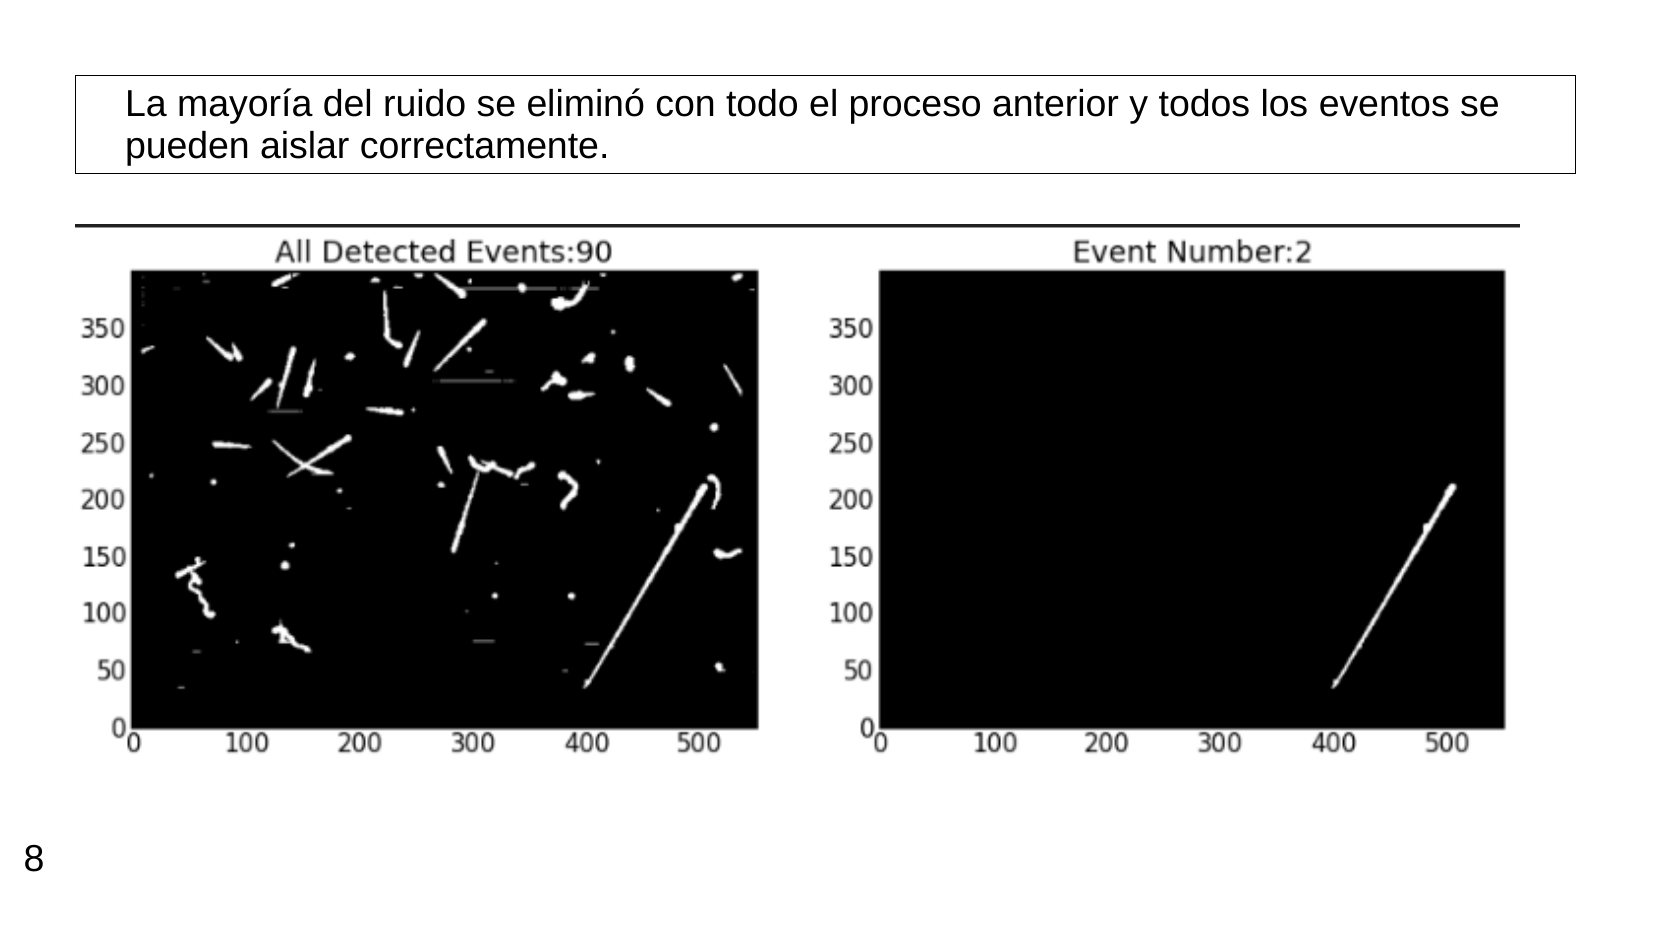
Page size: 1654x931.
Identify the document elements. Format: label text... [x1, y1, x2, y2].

picture [75, 224, 1520, 774]
text_box <number> [8, 829, 638, 901]
text_box La mayoría del ruido se eliminó con todo el proceso anterior y todos los eventos se pueden aislar correctamente. [75, 75, 1576, 174]
